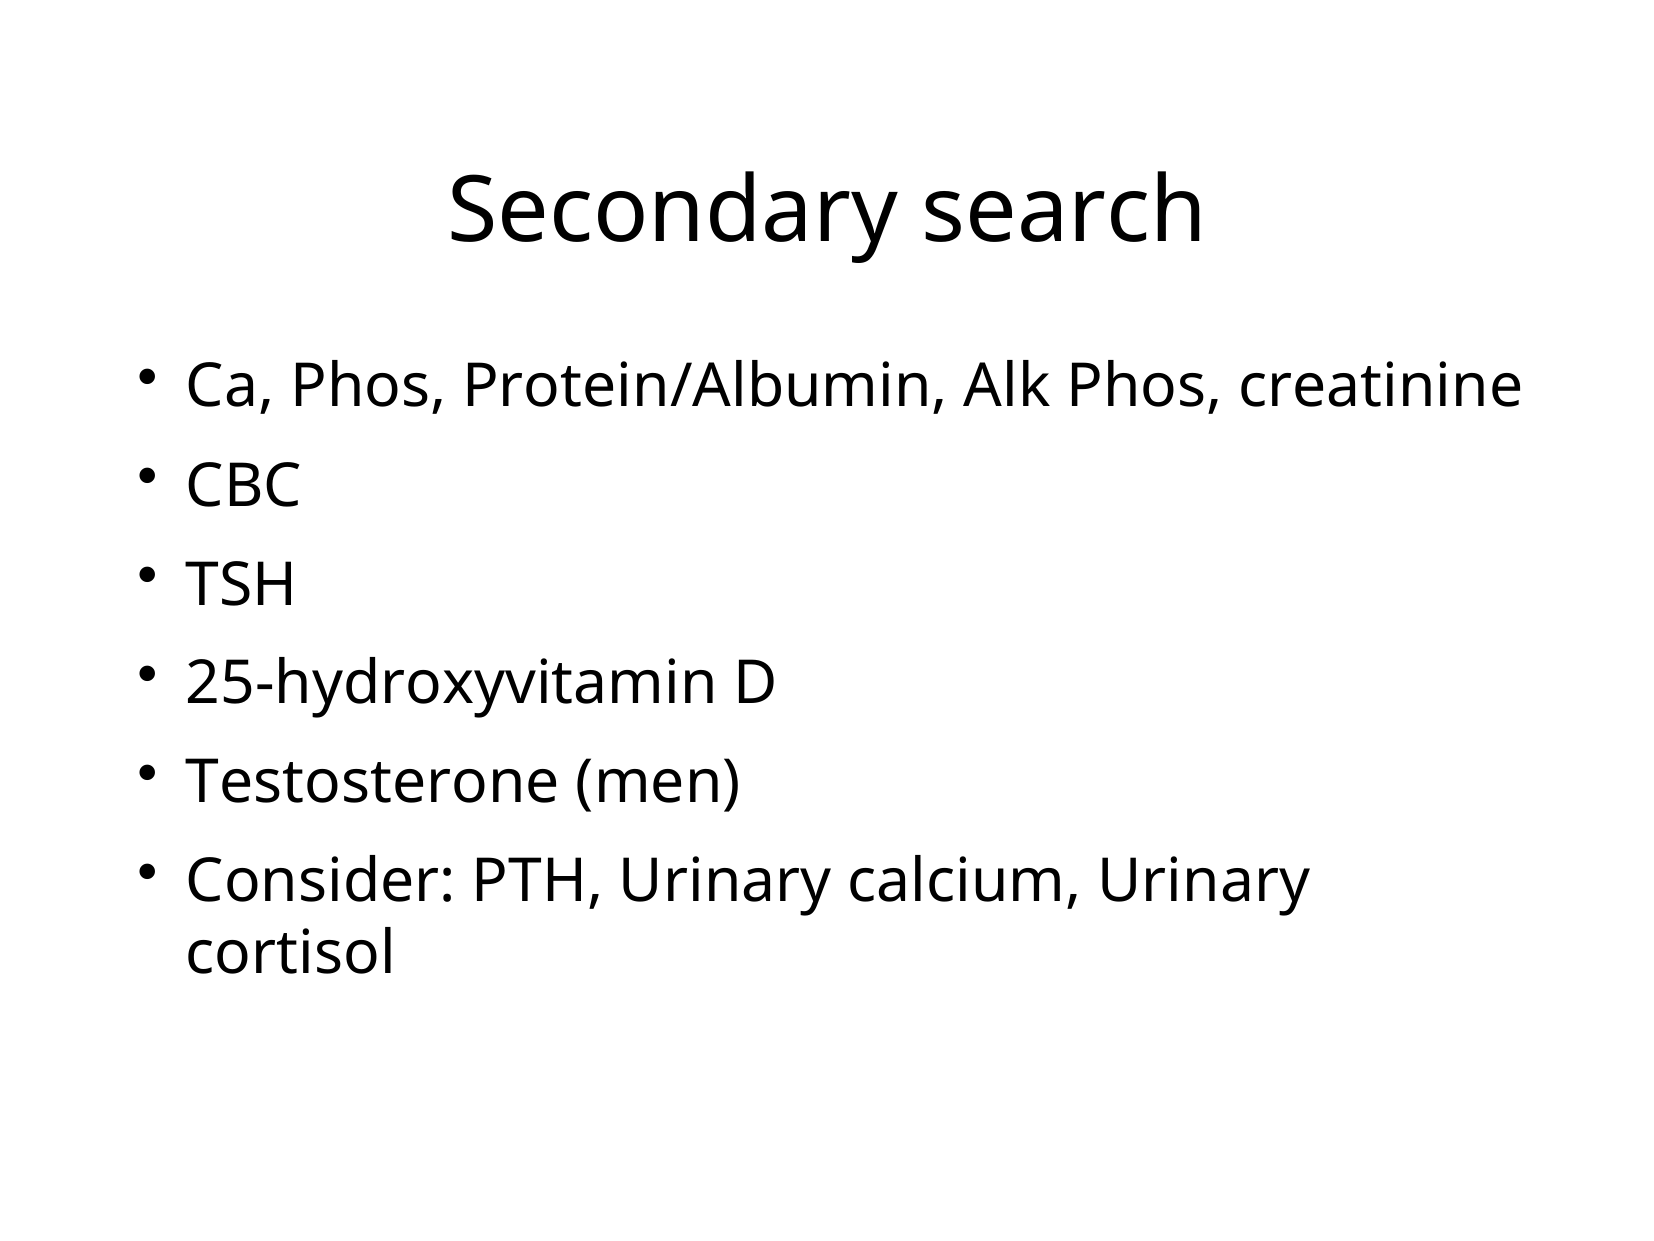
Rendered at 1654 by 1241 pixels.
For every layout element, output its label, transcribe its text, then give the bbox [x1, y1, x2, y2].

list Ca, Phos, Protein/Albumin, Alk Phos, creatinine CBC TSH 25-hydroxyvitamin D Testosterone (men) Consider: PTH, Urinary calcium, Urinary cortisol [121, 344, 1534, 1060]
title Secondary search [121, 155, 1534, 258]
